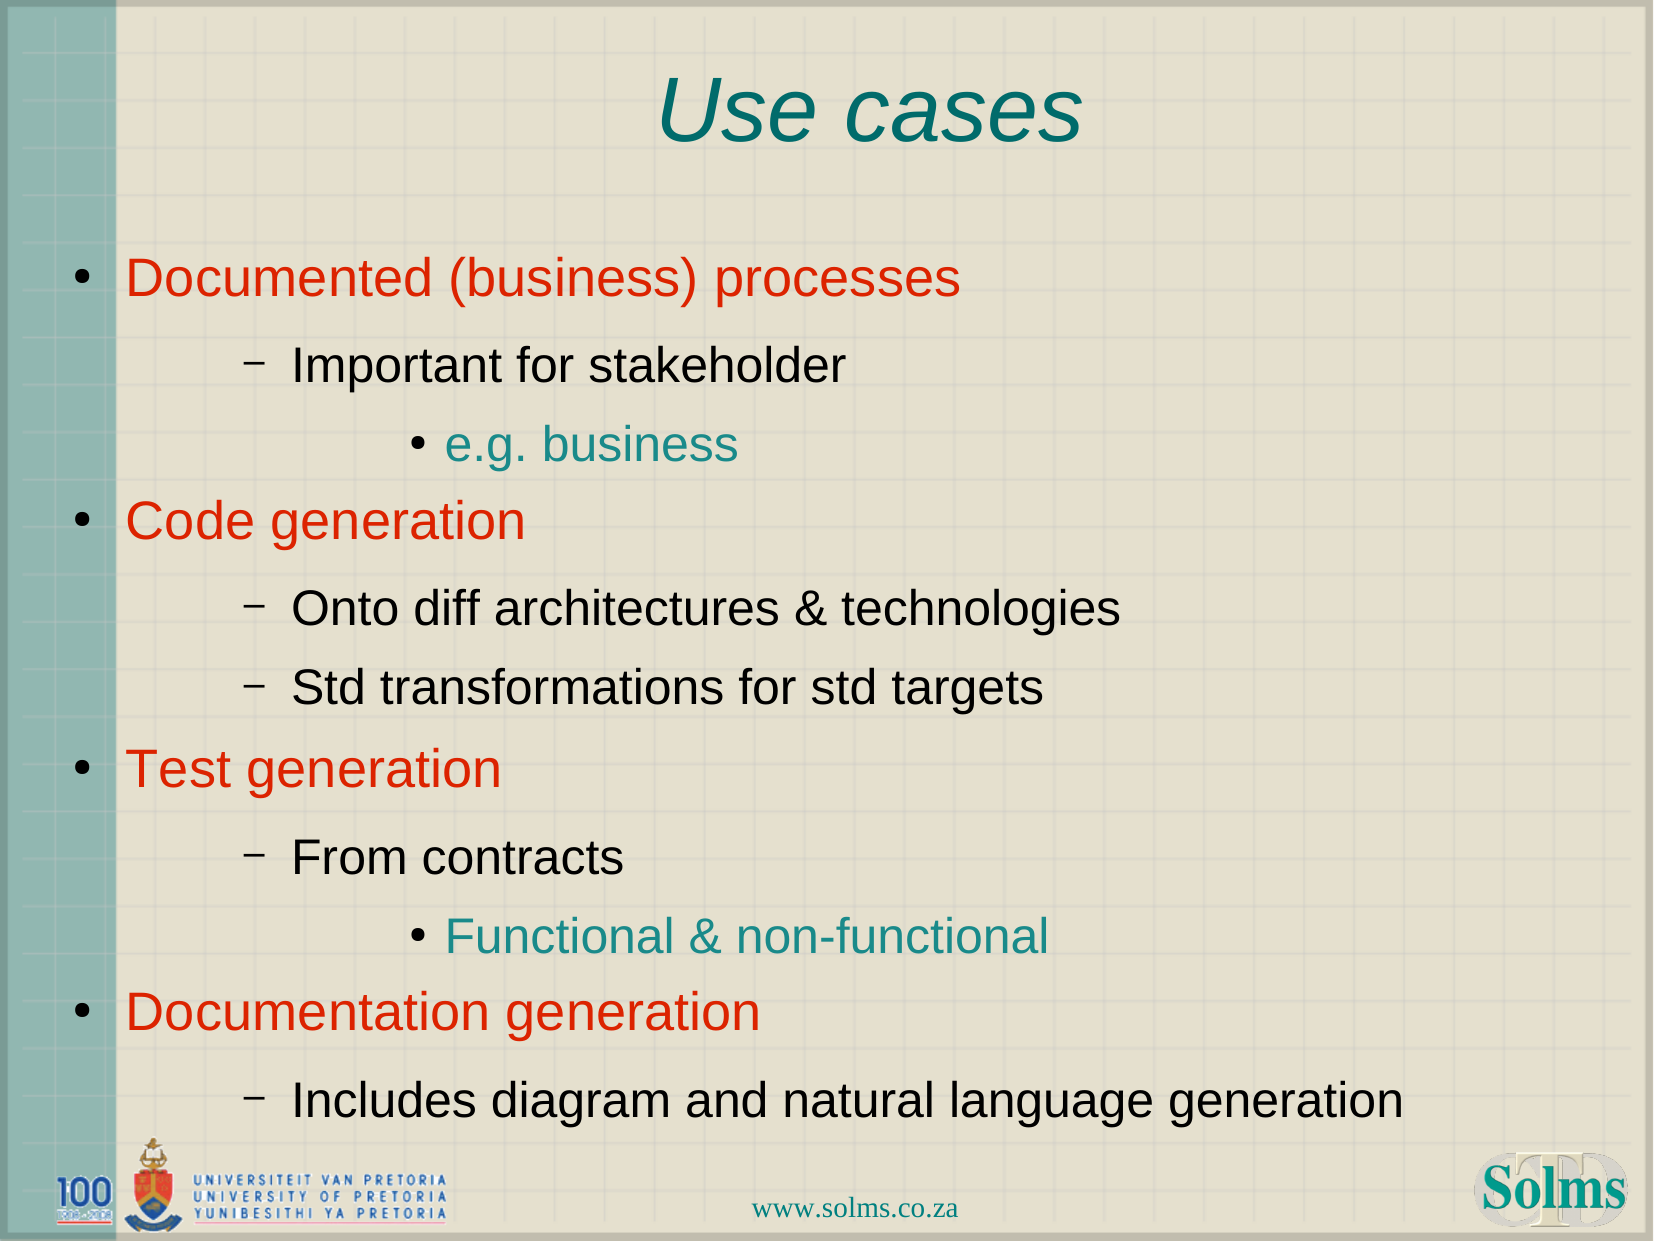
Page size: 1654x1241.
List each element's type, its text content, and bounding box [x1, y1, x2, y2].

title Use cases [112, 26, 1629, 193]
list Documented (business) processes Important for stakeholder e.g. business Code generation Onto diff architectures & technologies Std transformations for std targets Test generation From contracts Functional & non-functional Documentation generation Includes diagram and natural language generation [54, 247, 1571, 1128]
picture [0, 0, 1654, 1241]
